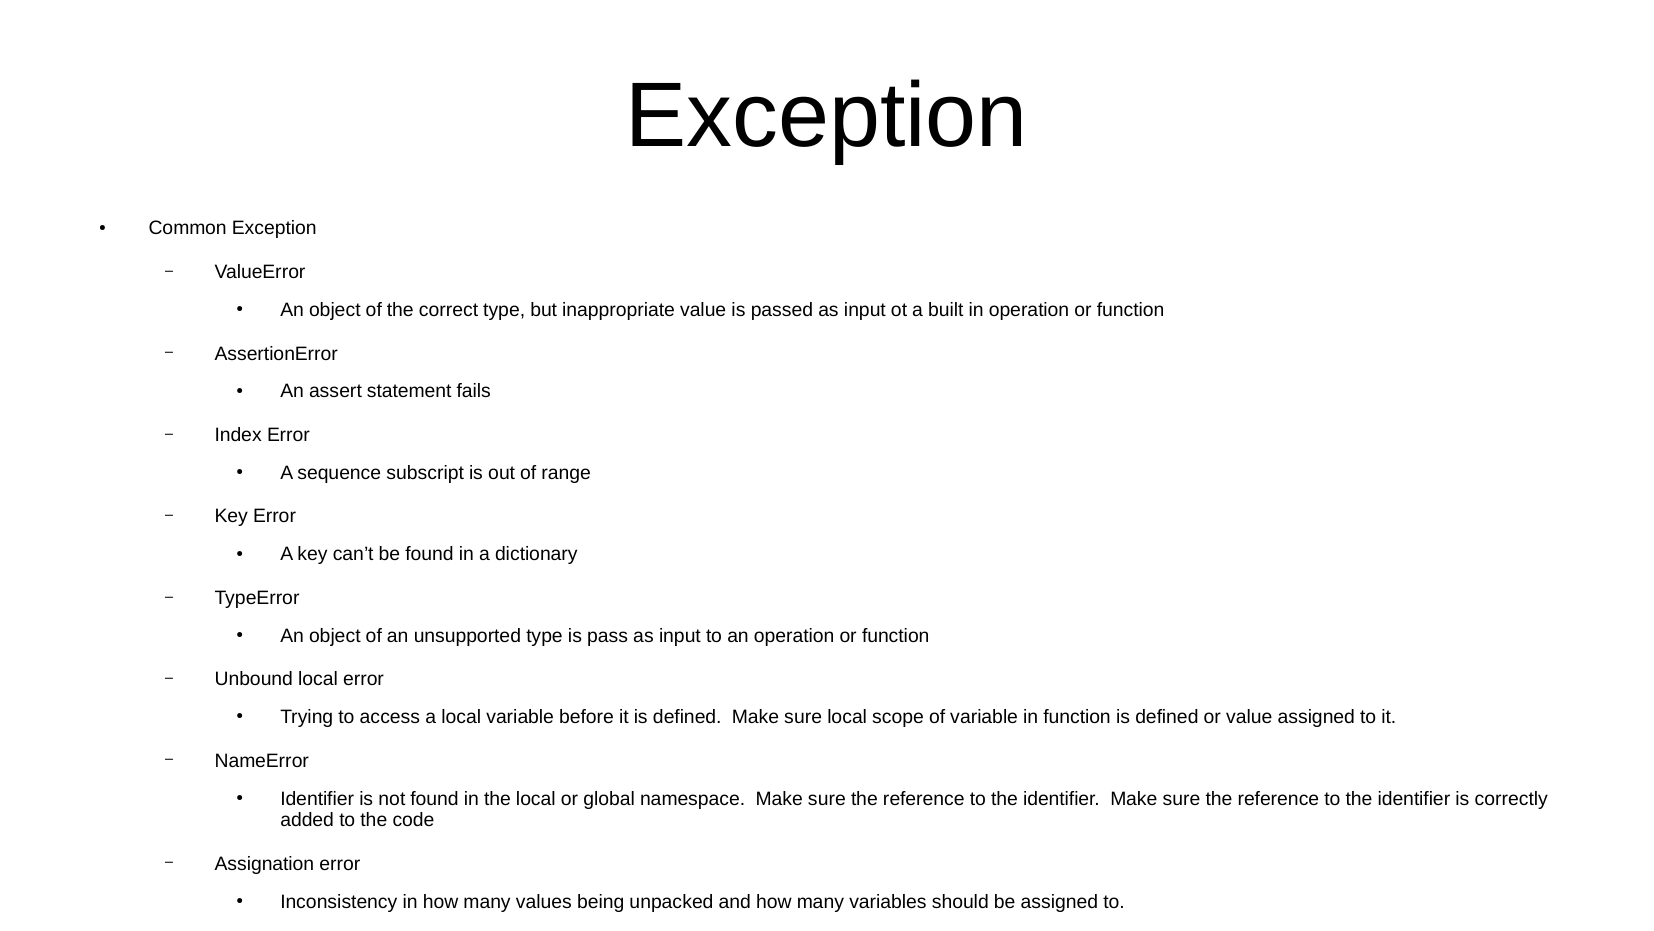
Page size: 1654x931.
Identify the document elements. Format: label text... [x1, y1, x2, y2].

title Exception [82, 37, 1571, 193]
list Common Exception ValueError An object of the correct type, but inappropriate value is passed as input ot a built in operation or function AssertionError An assert statement fails Index Error A sequence subscript is out of range Key Error A key can’t be found in a dictionary TypeError An object of an unsupported type is pass as input to an operation or function Unbound local error Trying to access a local variable before it is defined. Make sure local scope of variable in function is defined or value assigned to it. NameError Identifier is not found in the local or global namespace. Make sure the reference to the identifier. Make sure the reference to the identifier is correctly added to the code Assignation error Inconsistency in how many values being unpacked and how many variables should be assigned to. [82, 217, 1571, 916]
